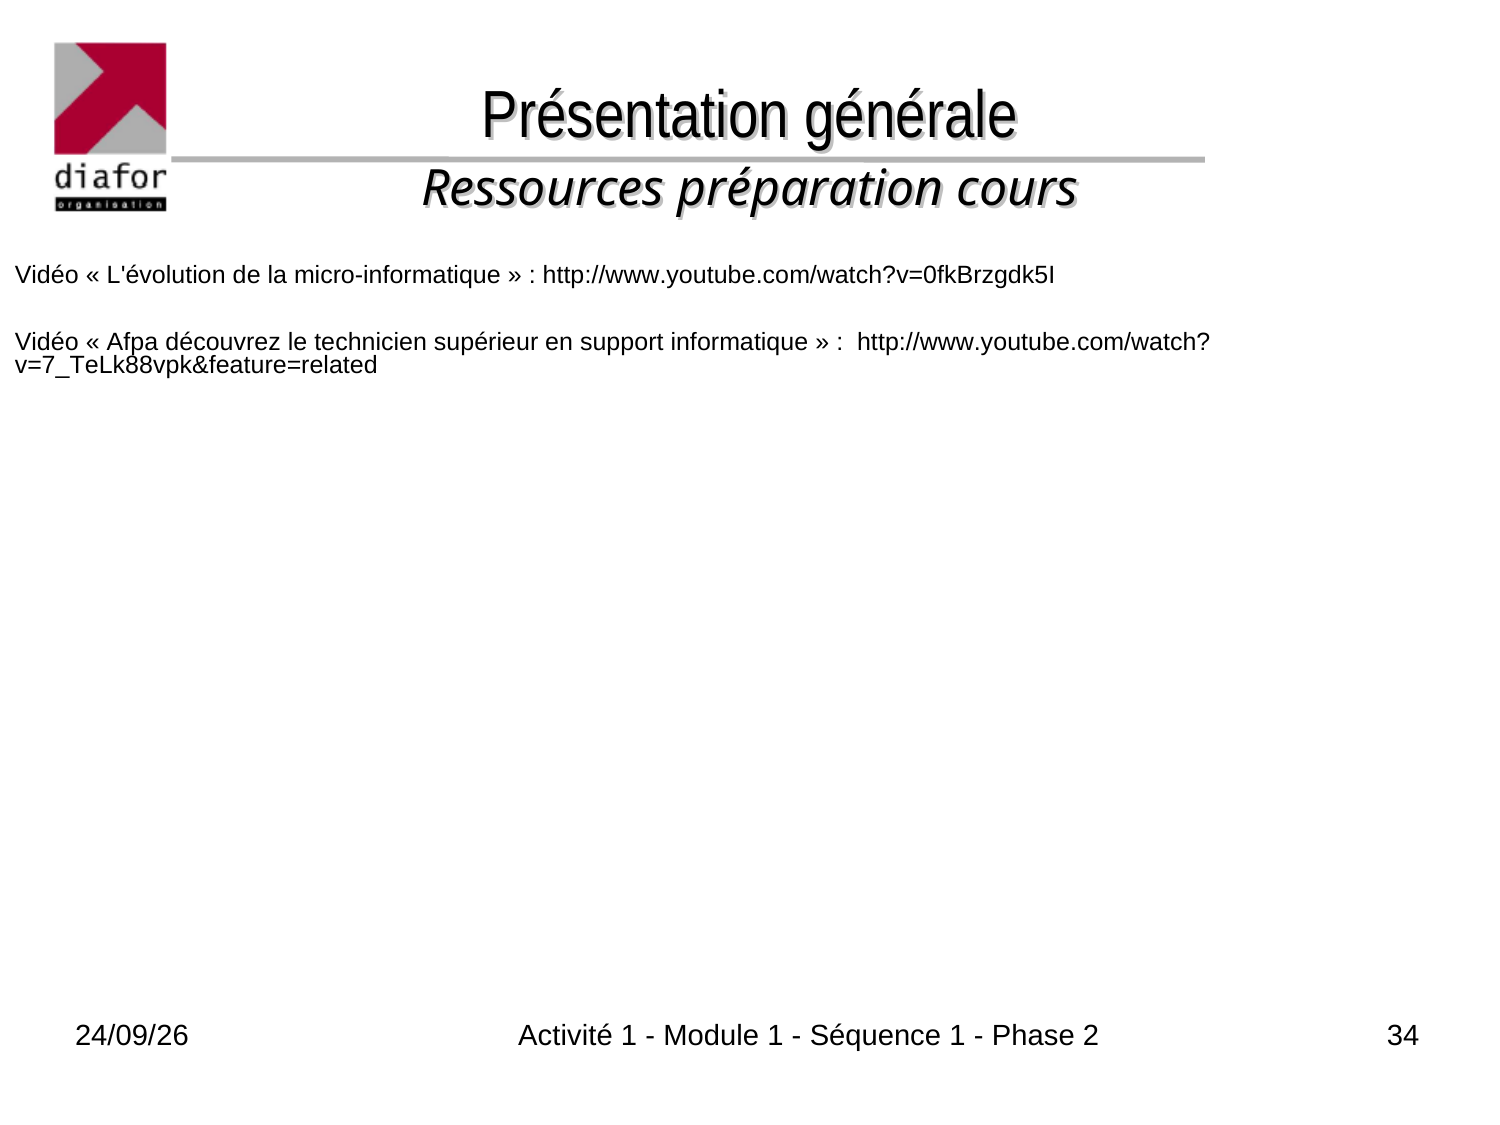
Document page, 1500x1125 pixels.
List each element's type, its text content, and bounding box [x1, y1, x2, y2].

title Présentation générale Ressources préparation cours [75, 45, 1426, 250]
text_box Vidéo « Afpa découvrez le technicien supérieur en support informatique » : http://www.youtube.com/watch?v=7_TeLk88vpk&feature=related [0, 324, 1500, 386]
text_box Vidéo « L'évolution de la micro-informatique » : http://www.youtube.com/watch?v=0fkBrzgdk5I [0, 257, 1477, 296]
picture [53, 42, 168, 213]
